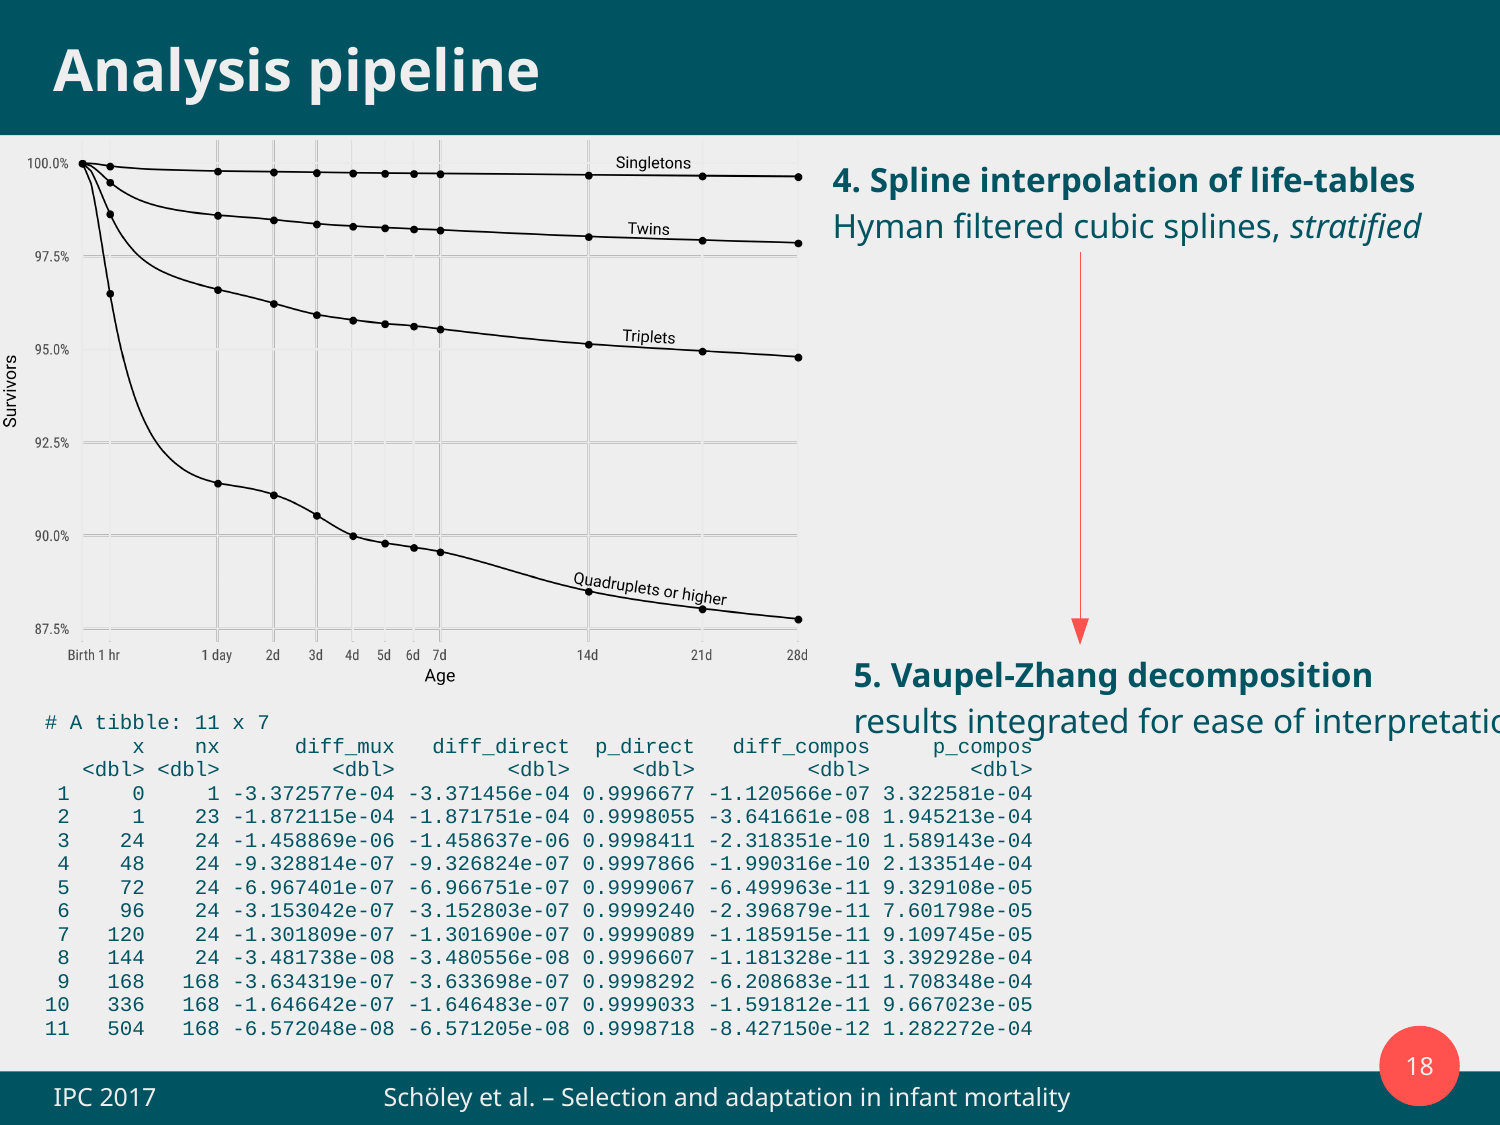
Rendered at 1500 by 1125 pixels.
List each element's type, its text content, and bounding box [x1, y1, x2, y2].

text_box 4. Spline interpolation of life-tables Hyman filtered cubic splines, stratified [817, 149, 1411, 253]
text_box # A tibble: 11 x 7 x nx diff_mux diff_direct p_direct diff_compos p_compos <dbl> <dbl> <dbl> <dbl> <dbl> <dbl> <dbl> 1 0 1 -3.372577e-04 -3.371456e-04 0.9996677 -1.120566e-07 3.322581e-04 2 1 23 -1.872115e-04 -1.871751e-04 0.9998055 -3.641661e-08 1.945213e-04 3 24 24 -1.458869e-06 -1.458637e-06 0.9998411 -2.318351e-10 1.589143e-04 4 48 24 -9.328814e-07 -9.326824e-07 0.9997866 -1.990316e-10 2.133514e-04 5 72 24 -6.967401e-07 -6.966751e-07 0.9999067 -6.499963e-11 9.329108e-05 6 96 24 -3.153042e-07 -3.152803e-07 0.9999240 -2.396879e-11 7.601798e-05 7 120 24 -1.301809e-07 -1.301690e-07 0.9999089 -1.185915e-11 9.109745e-05 8 144 24 -3.481738e-08 -3.480556e-08 0.9996607 -1.181328e-11 3.392928e-04 9 168 168 -3.634319e-07 -3.633698e-07 0.9998292 -6.208683e-11 1.708348e-04 10 336 168 -1.646642e-07 -1.646483e-07 0.9999033 -1.591812e-11 9.667023e-05 11 504 168 -6.572048e-08 -6.571205e-08 0.9998718 -8.427150e-12 1.282272e-04 [30, 705, 1051, 1049]
title Analysis pipeline [53, 0, 1447, 141]
text_box 5. Vaupel-Zhang decomposition results integrated for ease of interpretation [838, 645, 1500, 748]
picture [3, 140, 807, 685]
